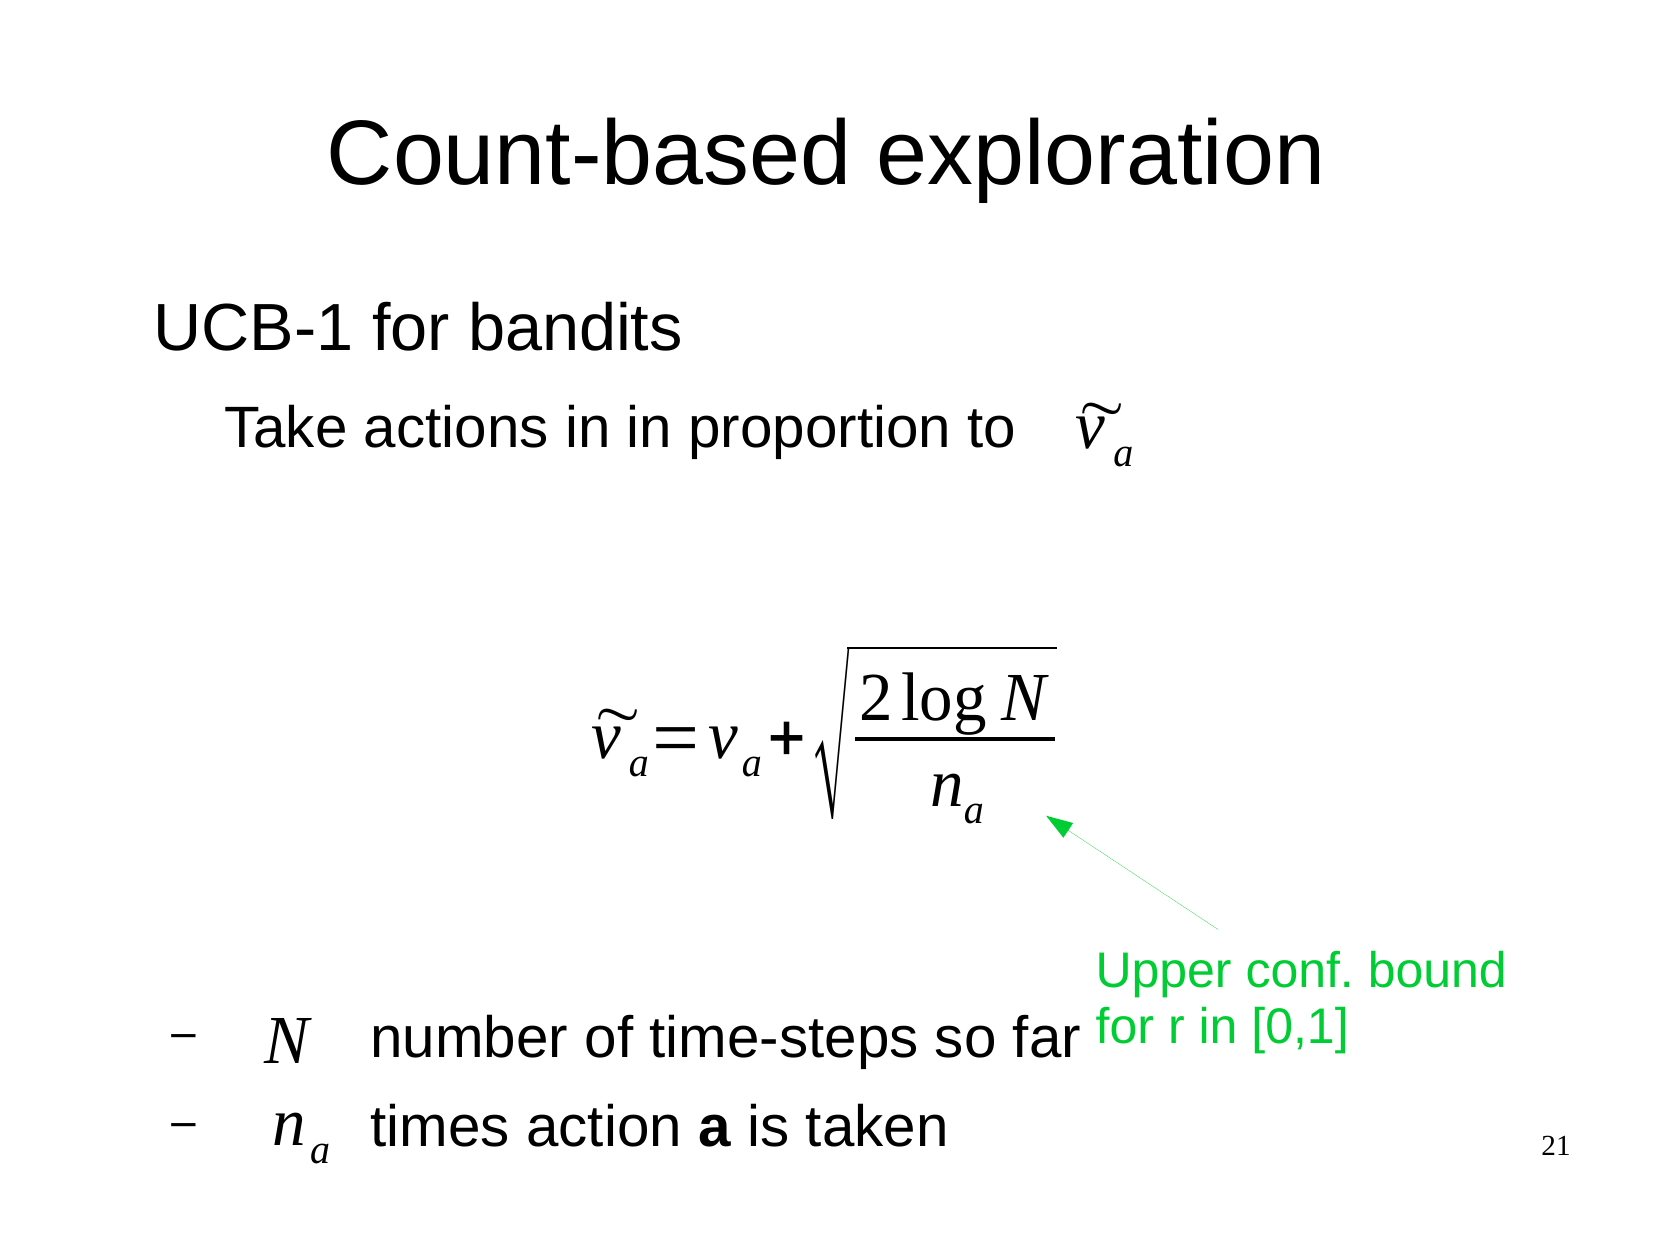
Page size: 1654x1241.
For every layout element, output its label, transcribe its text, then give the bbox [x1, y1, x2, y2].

title Count-based exploration [82, 49, 1571, 257]
chart [574, 642, 1076, 833]
text_box Upper conf. bound for r in [0,1] [1080, 934, 1522, 1063]
chart [243, 1002, 332, 1081]
chart [255, 1085, 345, 1174]
list UCB-1 for bandits Take actions in in proportion to number of time-steps so far times action a is taken [82, 290, 1571, 1241]
chart [1058, 388, 1149, 477]
